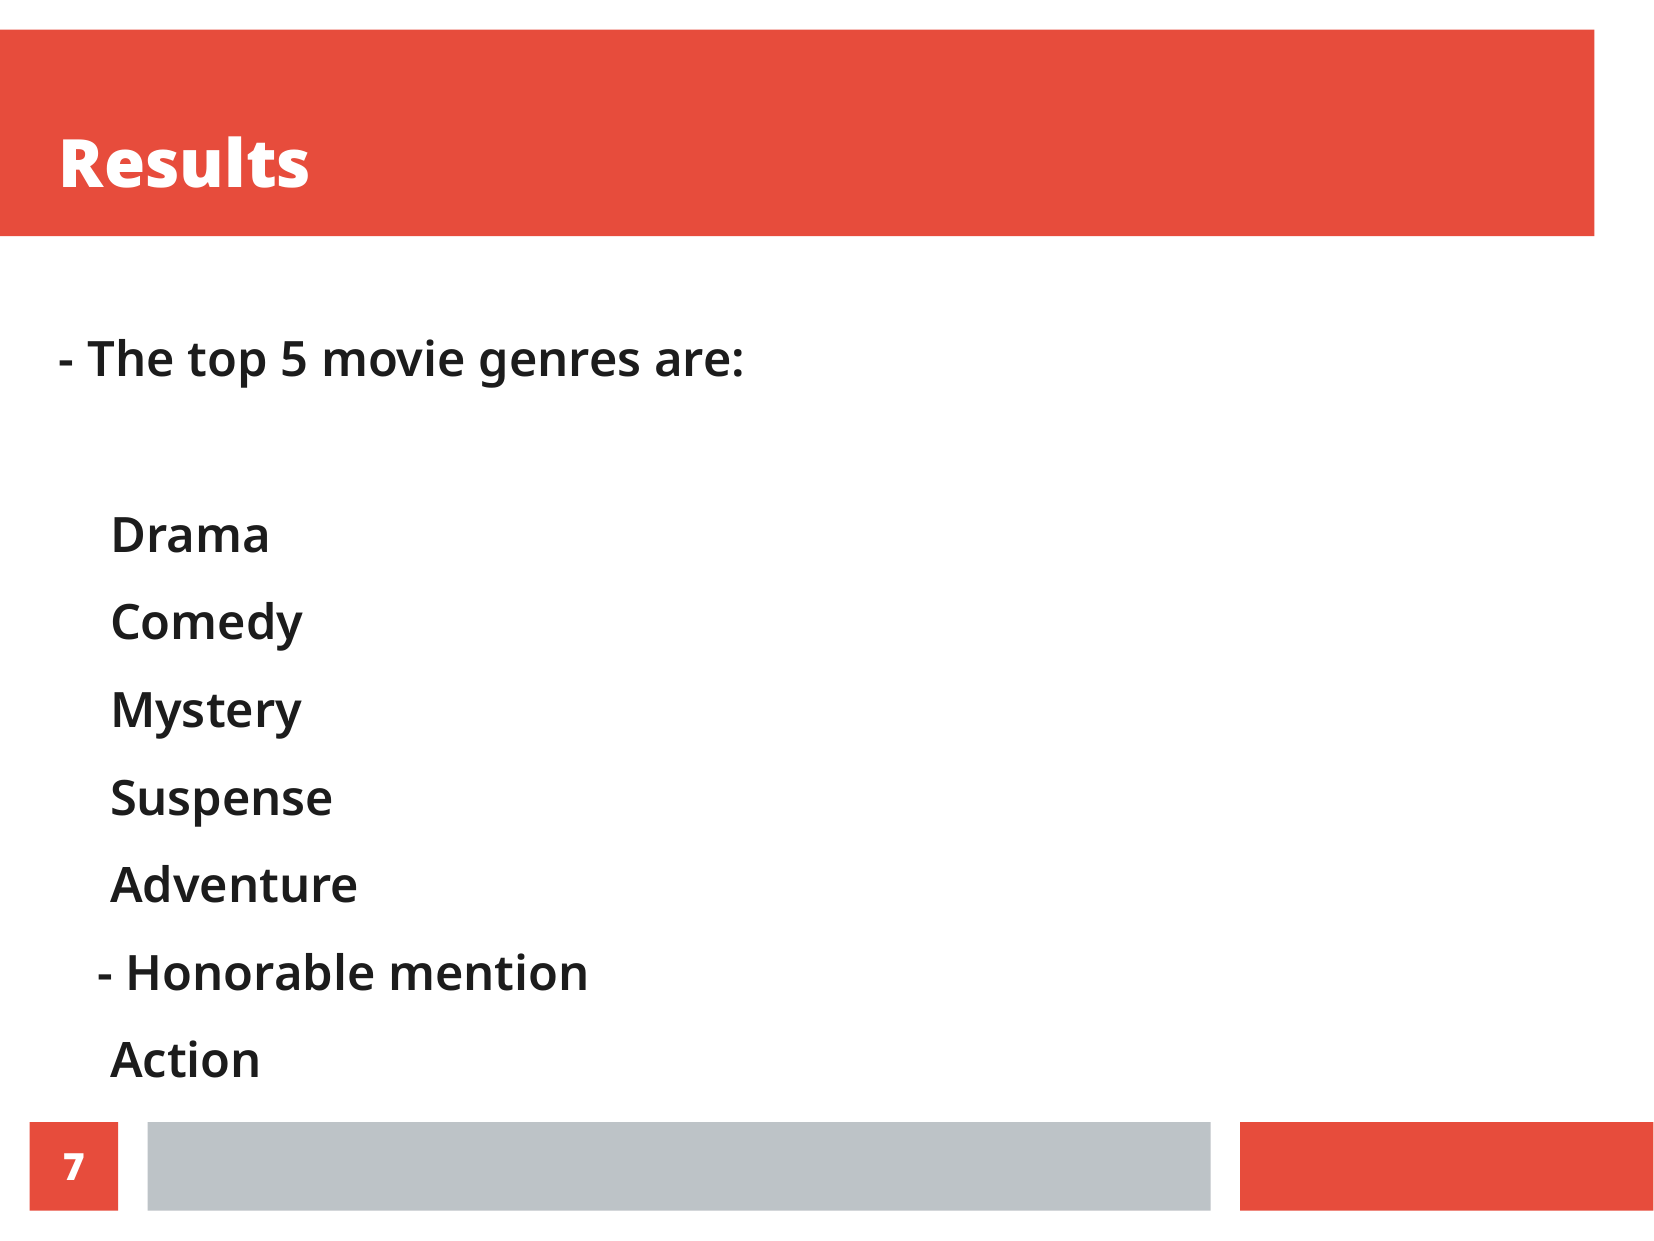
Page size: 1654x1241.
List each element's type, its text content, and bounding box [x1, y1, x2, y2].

list - The top 5 movie genres are: Drama Comedy Mystery Suspense Adventure - Honorable mention Action [59, 324, 1565, 1093]
title Results [59, 59, 1595, 207]
